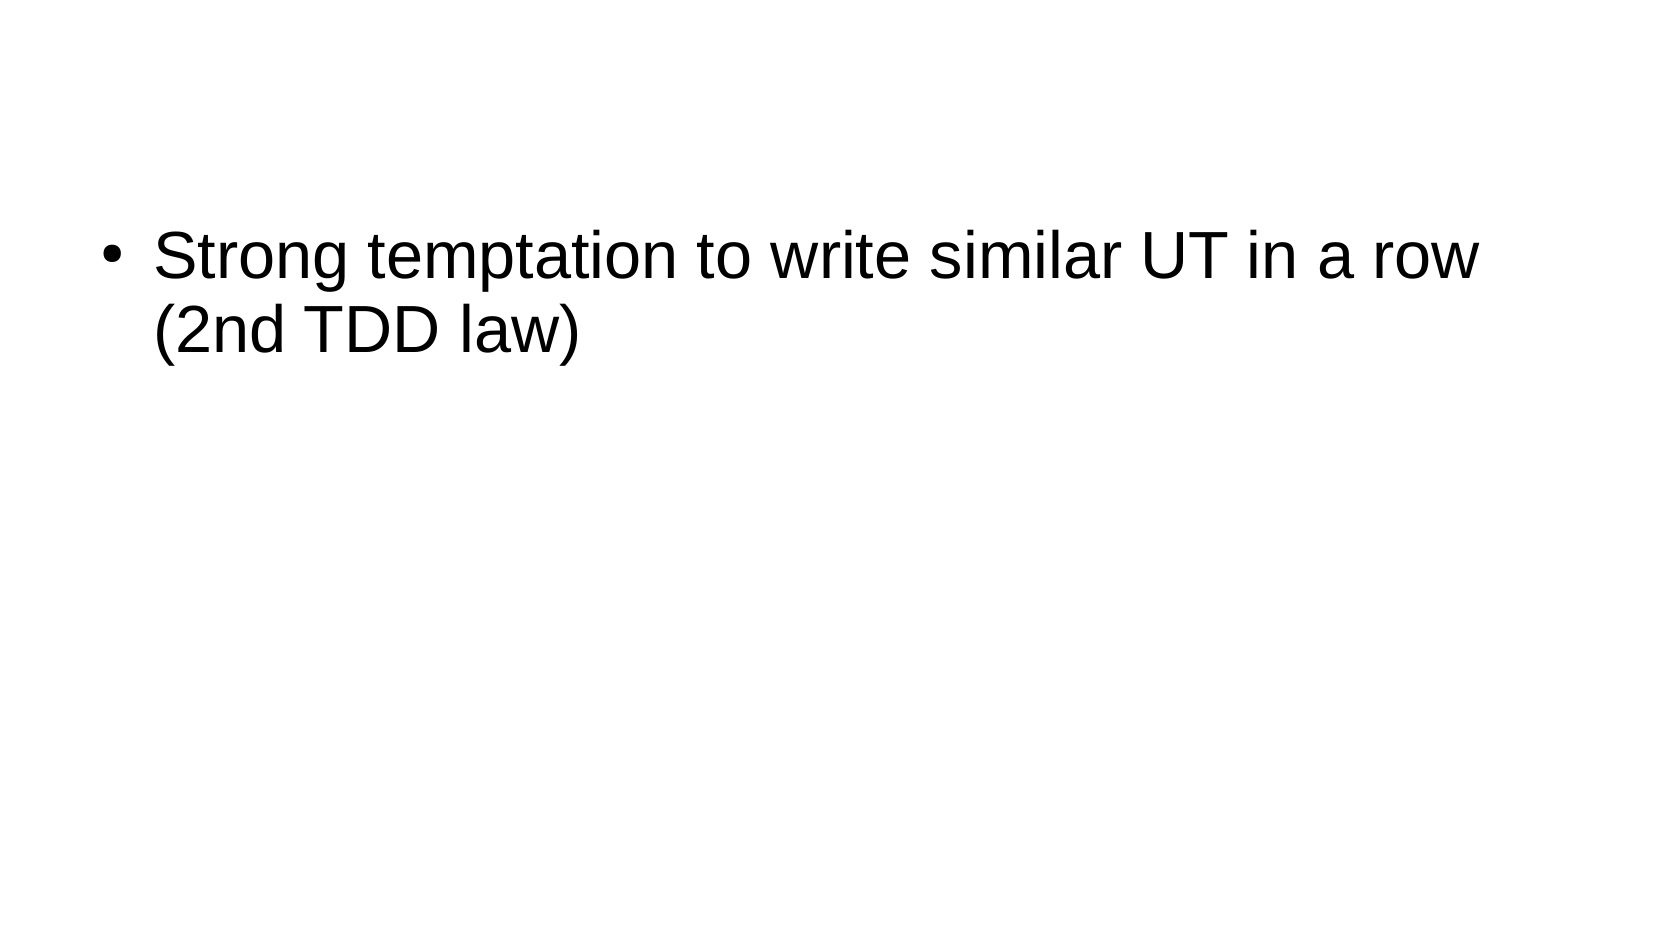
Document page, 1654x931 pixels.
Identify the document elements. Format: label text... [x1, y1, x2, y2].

list Strong temptation to write similar UT in a row (2nd TDD law) [82, 217, 1571, 758]
